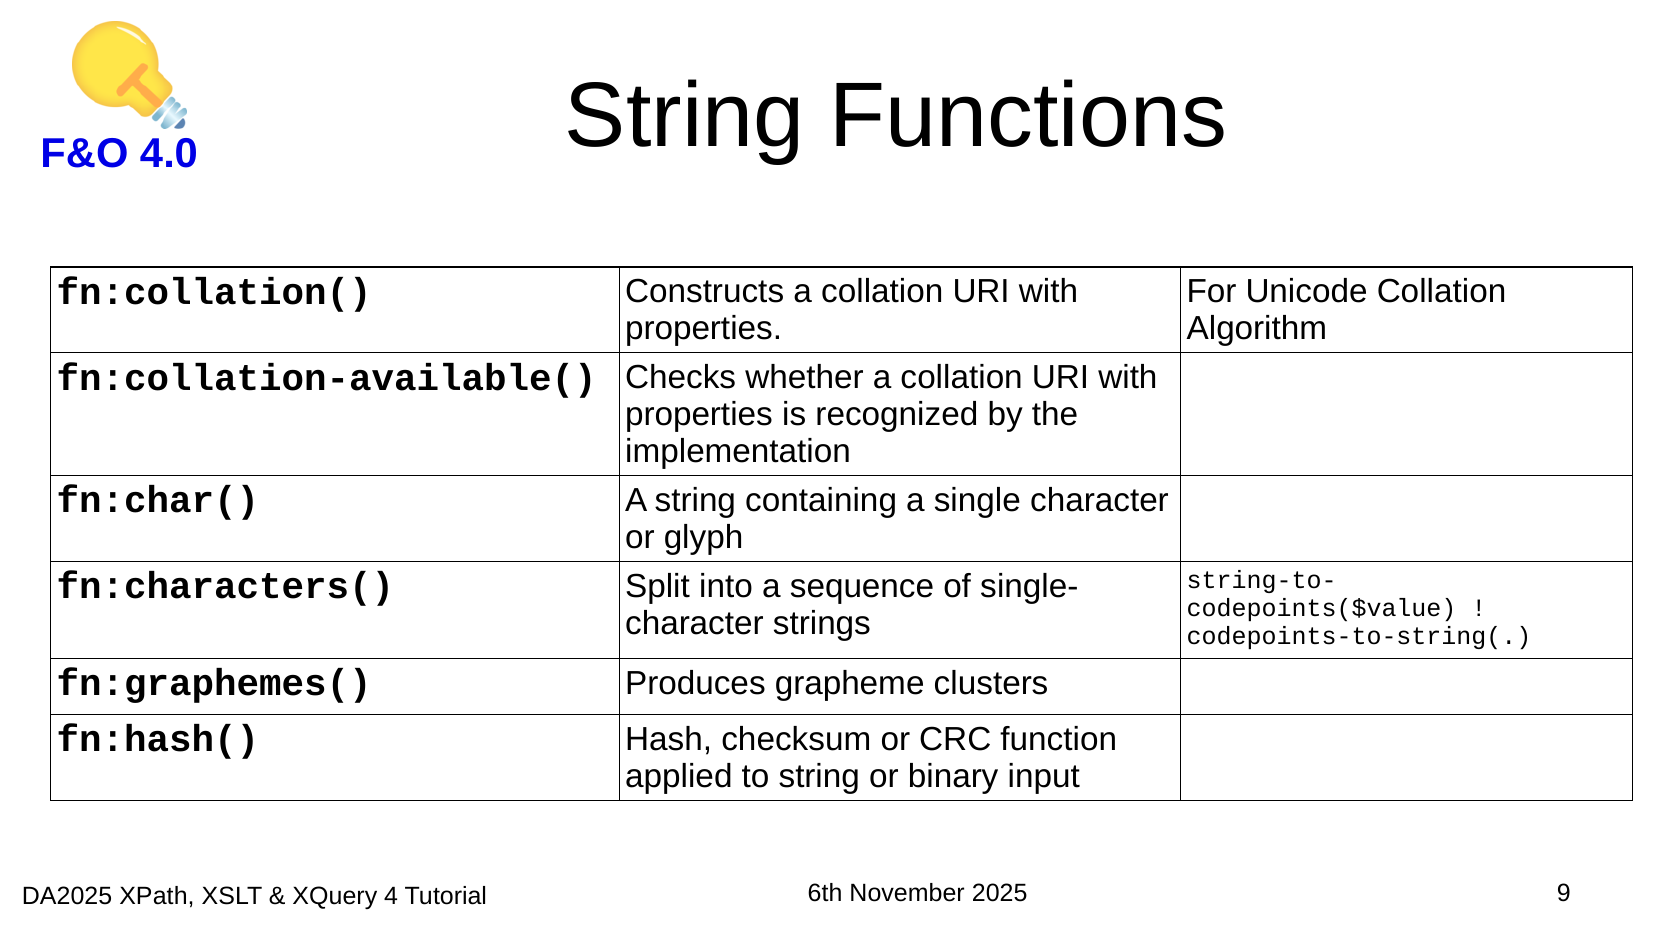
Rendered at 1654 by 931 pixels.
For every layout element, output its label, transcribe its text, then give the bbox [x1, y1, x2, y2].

table_cell [1181, 476, 1632, 561]
title String Functions [222, 37, 1571, 193]
table_cell fn:char() [51, 476, 619, 561]
table_cell fn:hash() [51, 715, 619, 800]
table_header Constructs a collation URI with properties. [620, 268, 1180, 352]
table_cell Hash, checksum or CRC function applied to string or binary input [620, 715, 1180, 800]
table_cell [1181, 353, 1632, 475]
table_cell fn:characters() [51, 562, 619, 658]
table_cell [1181, 659, 1632, 714]
table_cell [1181, 715, 1632, 800]
table_cell fn:graphemes() [51, 659, 619, 714]
table_cell A string containing a single character or glyph [620, 476, 1180, 561]
table_cell Checks whether a collation URI with properties is recognized by the implementation [620, 353, 1180, 475]
table_header fn:collation() [51, 268, 619, 352]
picture [72, 21, 187, 129]
table_cell Produces grapheme clusters [620, 659, 1180, 714]
table_cell Split into a sequence of single-character strings [620, 562, 1180, 658]
table_cell fn:collation-available() [51, 353, 619, 475]
table_header For Unicode Collation Algorithm [1181, 268, 1632, 352]
table_cell string-to-codepoints($value) ! codepoints-to-string(.) [1181, 562, 1632, 658]
